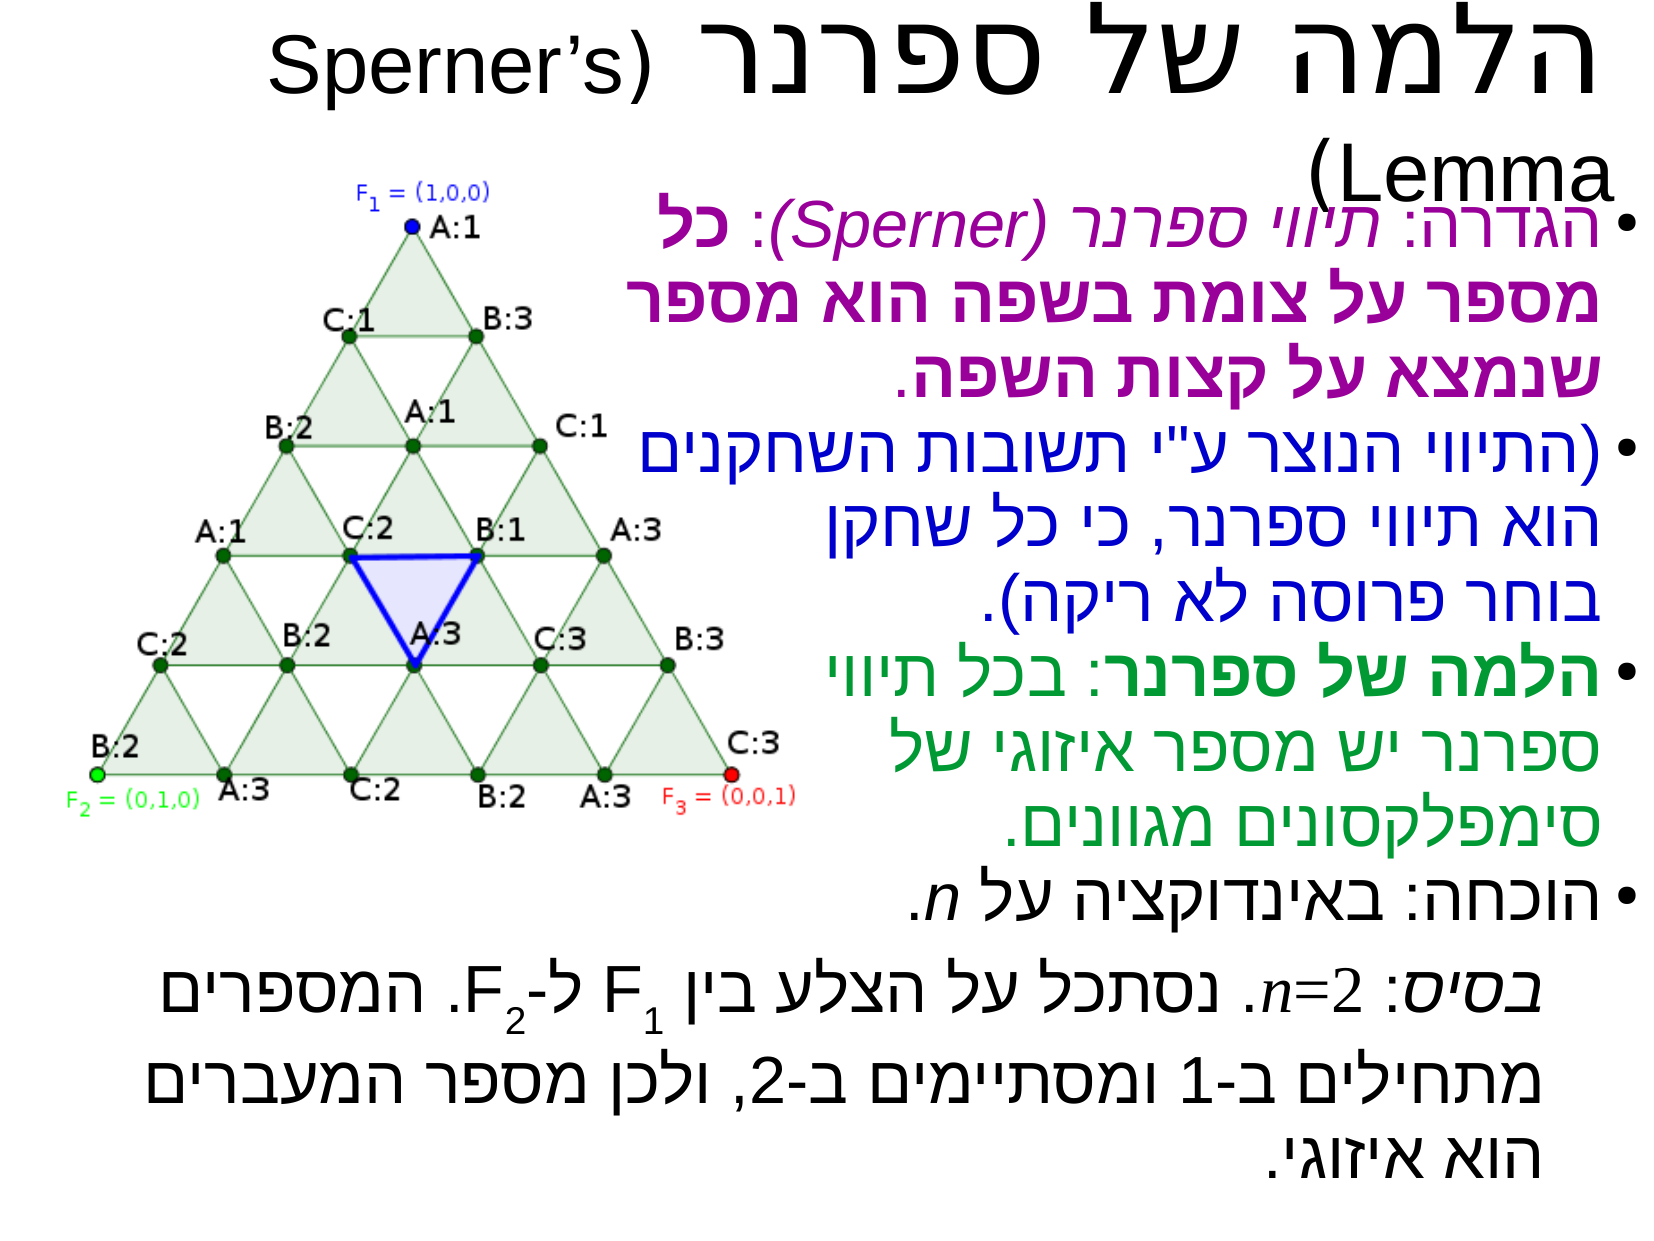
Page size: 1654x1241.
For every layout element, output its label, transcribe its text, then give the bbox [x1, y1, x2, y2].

picture [42, 167, 811, 855]
text_box בסיס: n=2. נסתכל על הצלע בין F1 ל-F2. המספרים מתחילים ב-1 ומסתיימים ב-2, ולכן מספר המעברים הוא איזוגי. [30, 945, 1561, 1230]
text_box הגדרה: תיווי ספרנר (Sperner): כל מספר על צומת בשפה הוא מספר שנמצא על קצות השפה. (התיווי הנוצר ע"י תשובות השחקנים הוא תיווי ספרנר, כי כל שחקן בוחר פרוסה לא ריקה). הלמה של ספרנר: בכל תיווי ספרנר יש מספר איזוגי של סימפלקסונים מגוונים. הוכחה: באינדוקציה על n. [555, 180, 1654, 958]
title הלמה של ספרנר (Sperner’s Lemma) [30, 7, 1654, 181]
